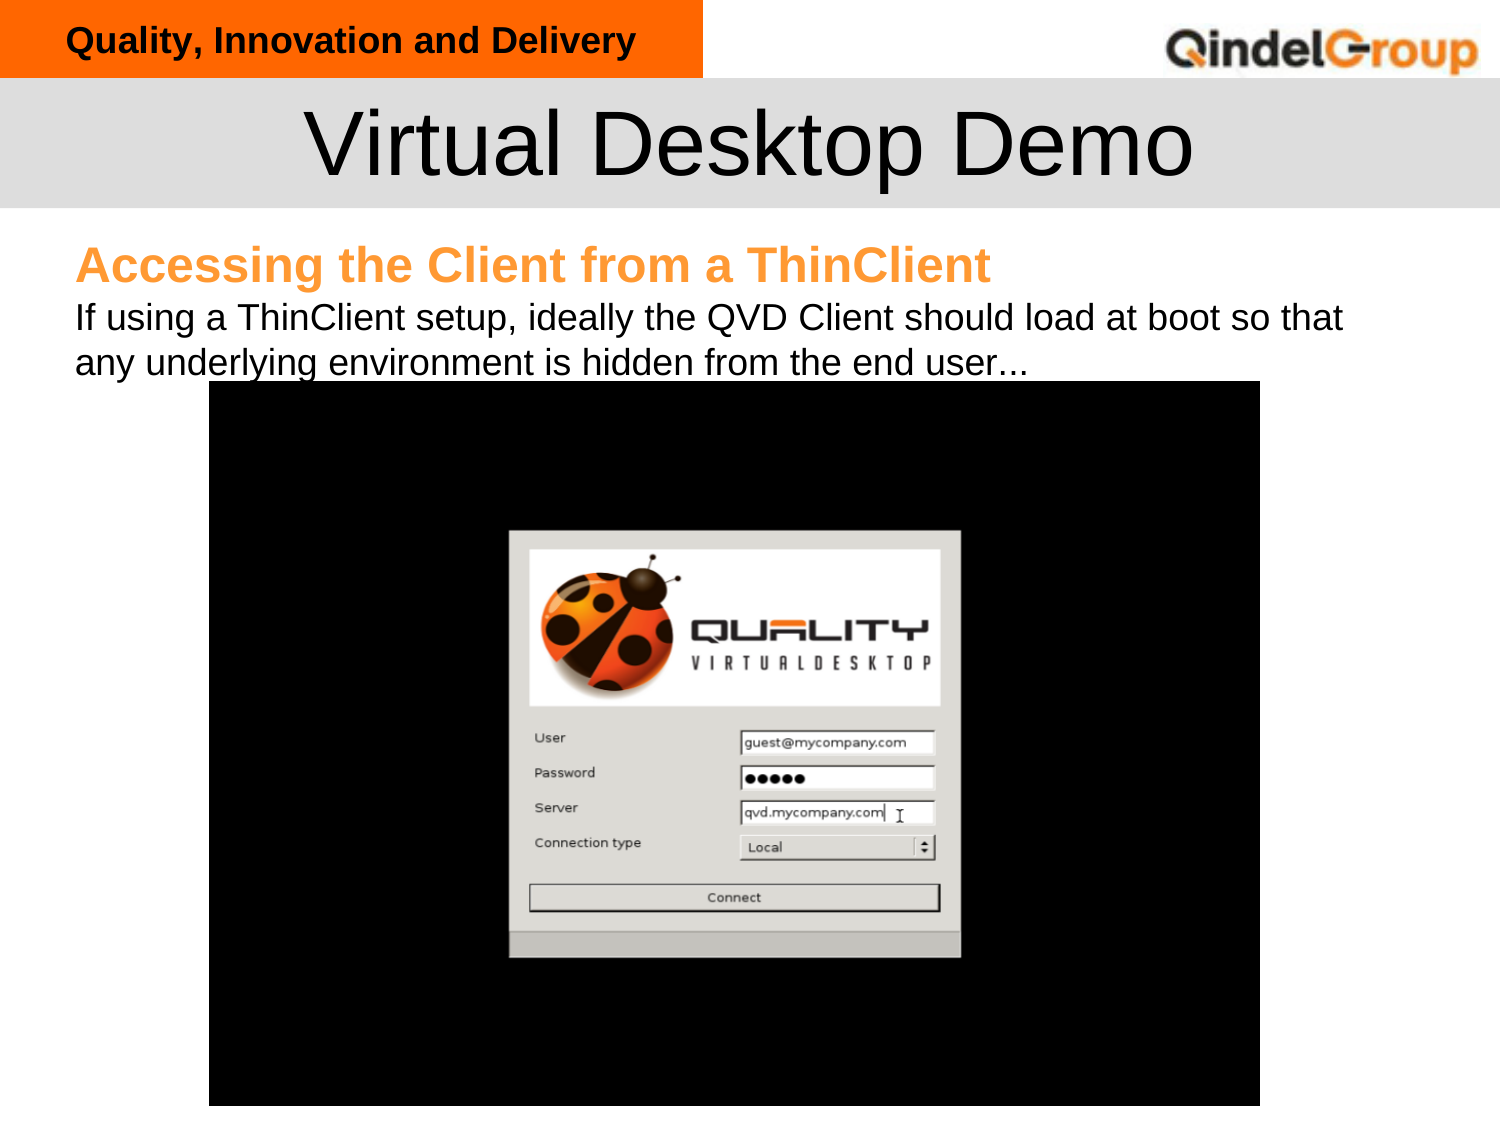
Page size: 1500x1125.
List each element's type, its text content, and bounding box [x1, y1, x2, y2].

title Virtual Desktop Demo [75, 45, 1426, 224]
text_box Accessing the Client from a ThinClient If using a ThinClient setup, ideally the QVD Client should load at boot so that any underlying environment is hidden from the end user... [60, 224, 1426, 441]
picture [1163, 23, 1481, 78]
picture [209, 381, 1260, 1106]
